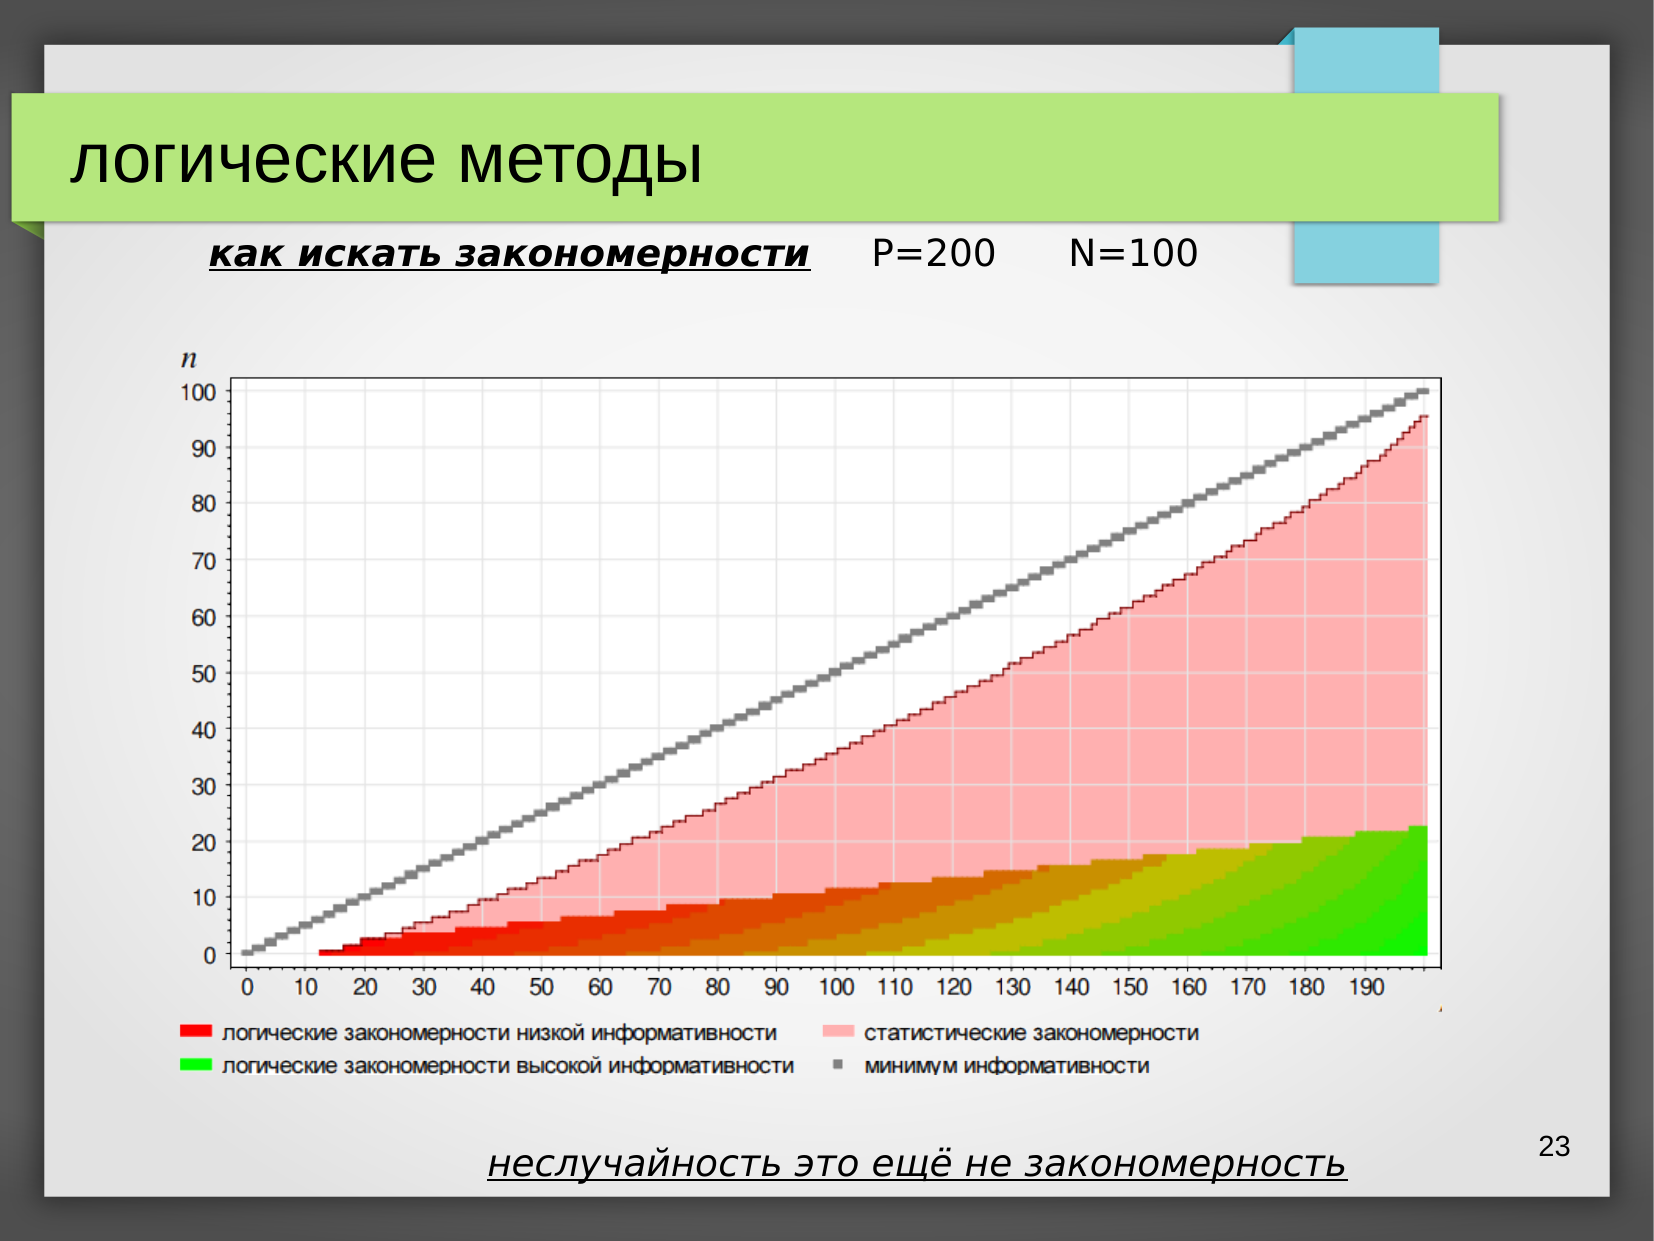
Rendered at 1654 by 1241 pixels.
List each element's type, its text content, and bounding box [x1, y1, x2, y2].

text_box неслучайность это ещё не закономерность [472, 1134, 1512, 1193]
picture [0, 0, 1654, 1241]
text_box как искать закономерности P=200 N=100 [193, 224, 1300, 283]
title логические методы [70, 118, 1205, 199]
